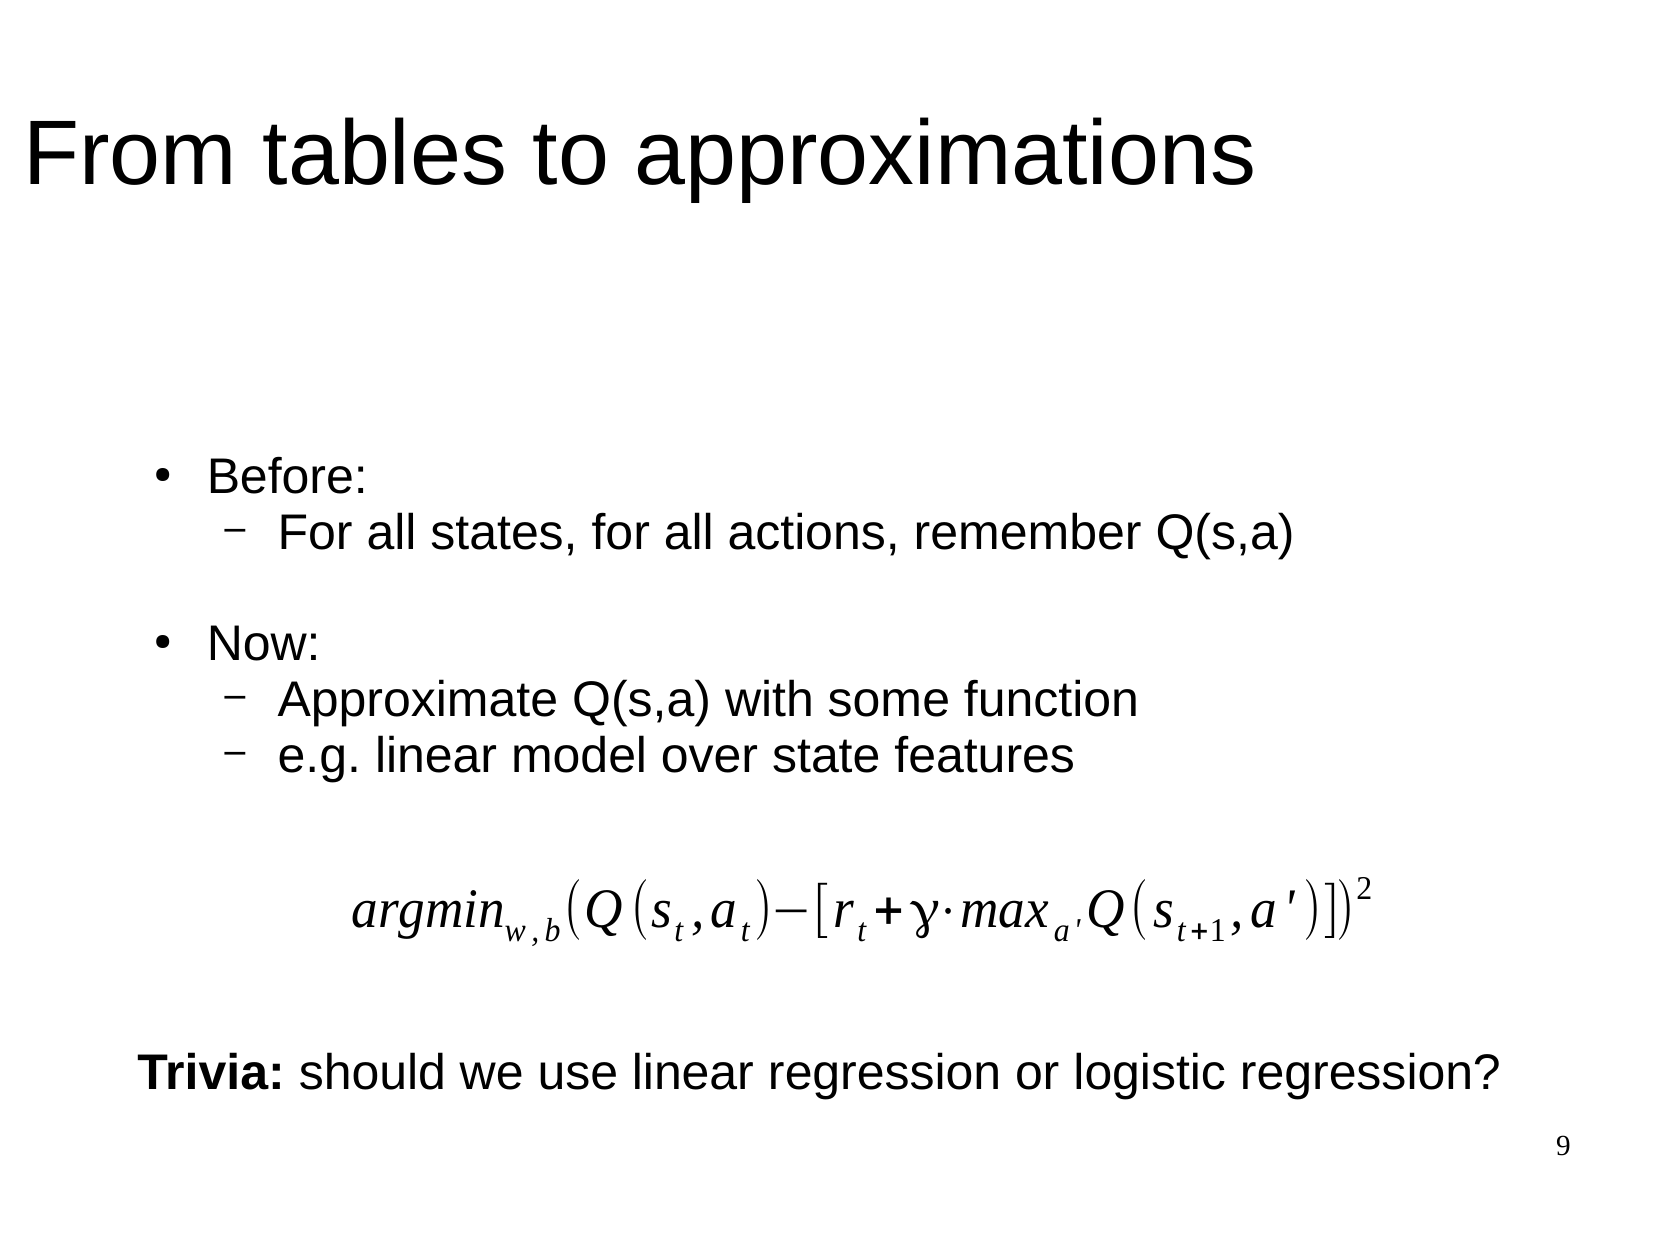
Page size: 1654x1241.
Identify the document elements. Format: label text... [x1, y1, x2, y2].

chart [338, 867, 1384, 947]
text_box Trivia: should we use linear regression or logistic regression? [0, 1036, 1548, 1109]
text_box Before: For all states, for all actions, remember Q(s,a) Now: Approximate Q(s,a) with some function e.g. linear model over state features [121, 440, 1441, 794]
title From tables to approximations [23, 49, 1512, 257]
